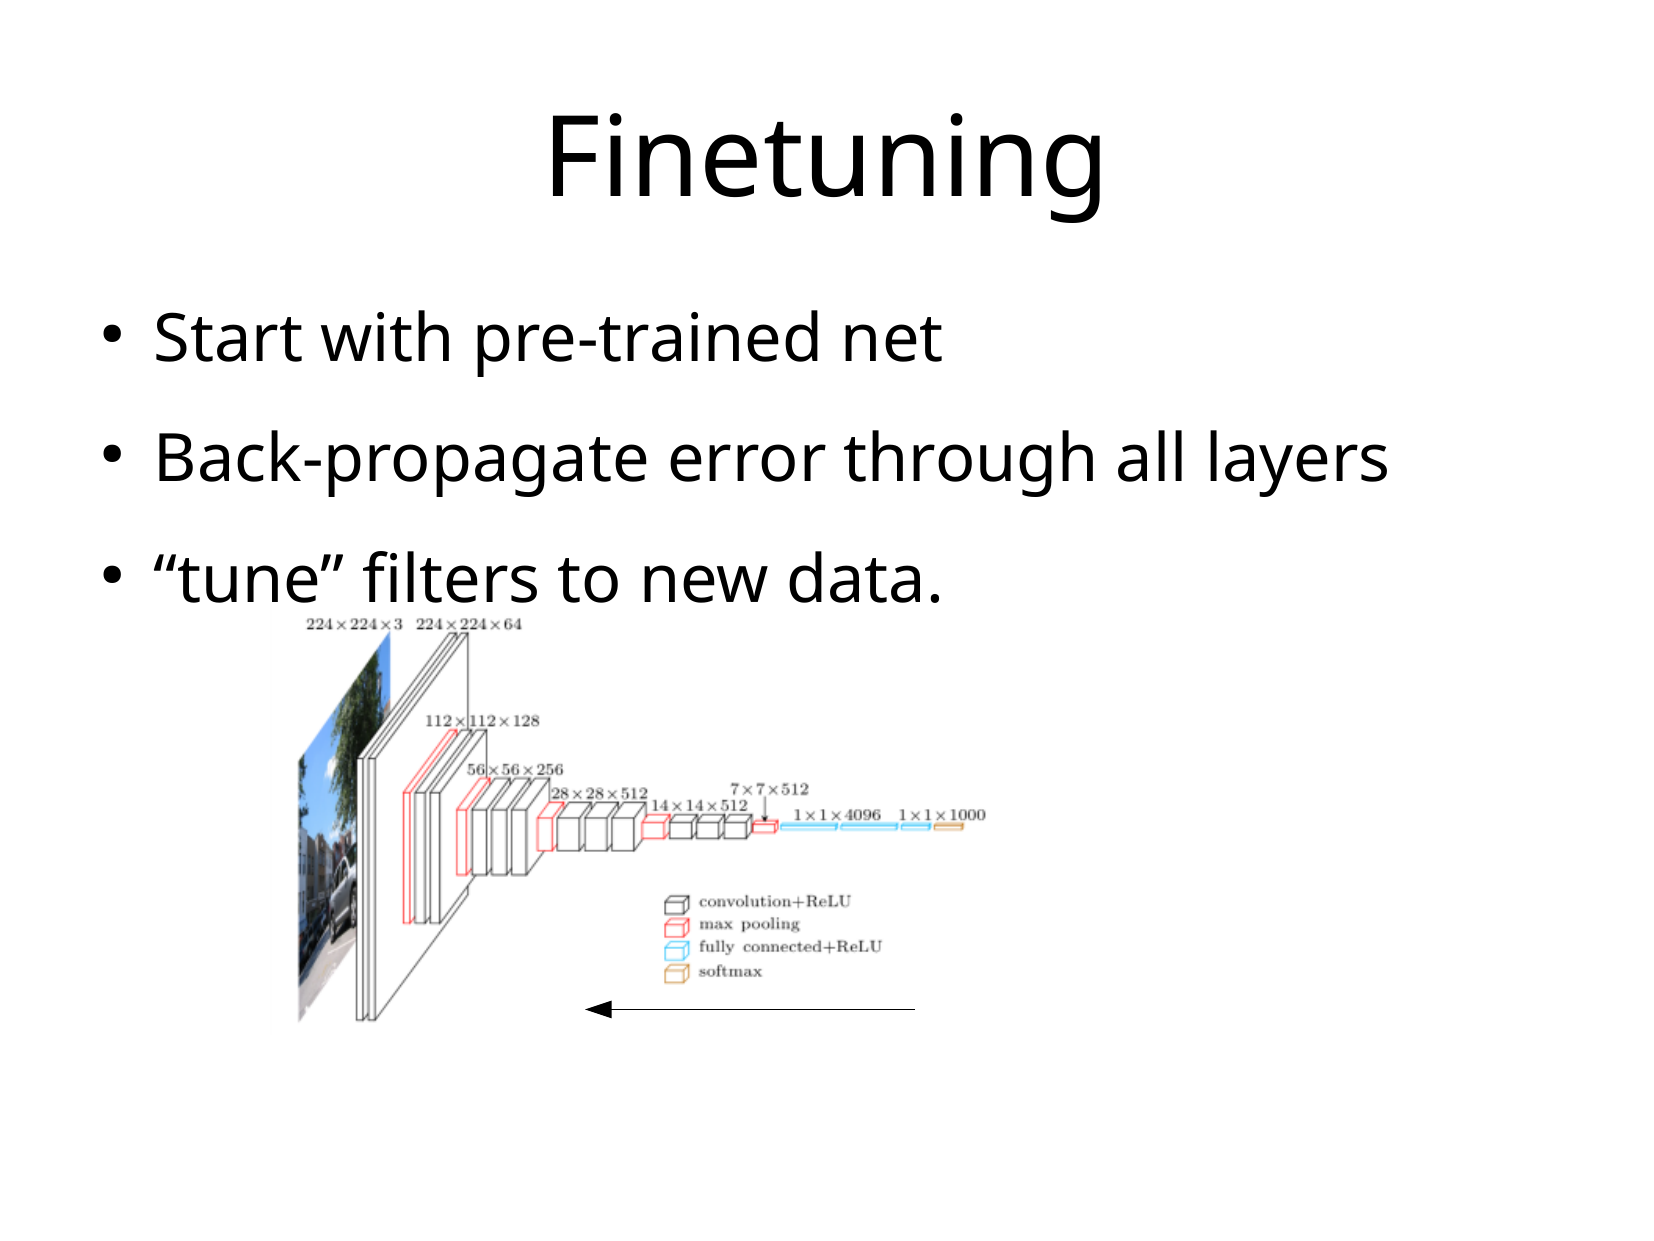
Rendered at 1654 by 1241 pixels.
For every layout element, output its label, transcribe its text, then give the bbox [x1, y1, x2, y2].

picture [270, 603, 1006, 1036]
title Finetuning [82, 49, 1571, 257]
list Start with pre-trained net Back-propagate error through all layers “tune” filters to new data. [82, 290, 1571, 1010]
